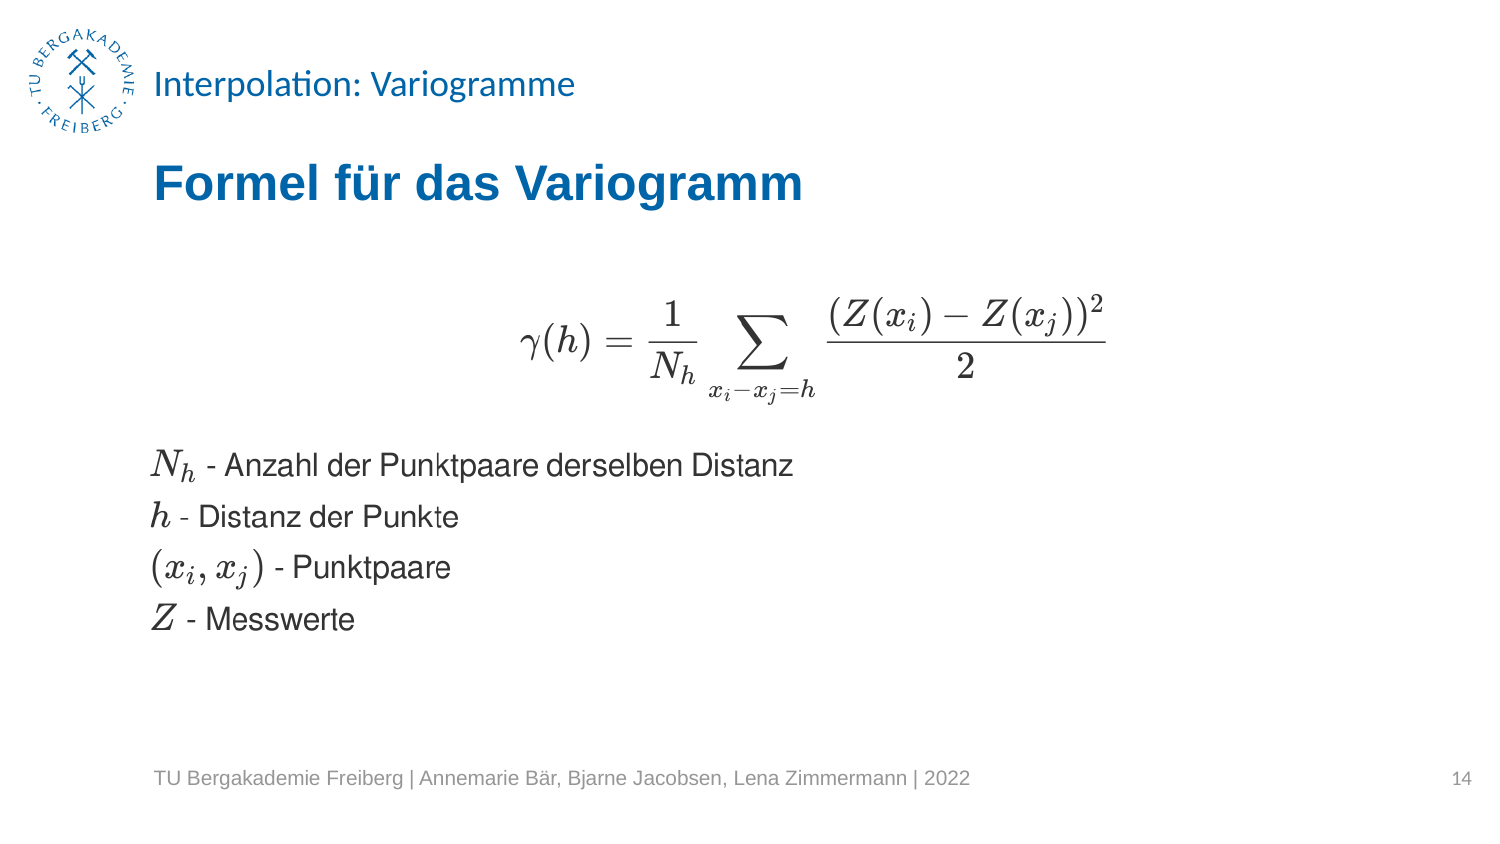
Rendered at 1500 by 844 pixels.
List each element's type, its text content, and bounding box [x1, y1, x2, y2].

footer TU Bergakademie Freiberg | Annemarie Bär, Bjarne Jacobsen, Lena Zimmermann | 2022 [153, 764, 1353, 824]
picture [29, 29, 134, 133]
title Interpolation: Variogramme [153, 29, 1353, 133]
picture [134, 260, 1146, 650]
slide_number <Foliennummer> [1352, 764, 1473, 825]
list Formel für das Variogramm [153, 150, 1353, 221]
